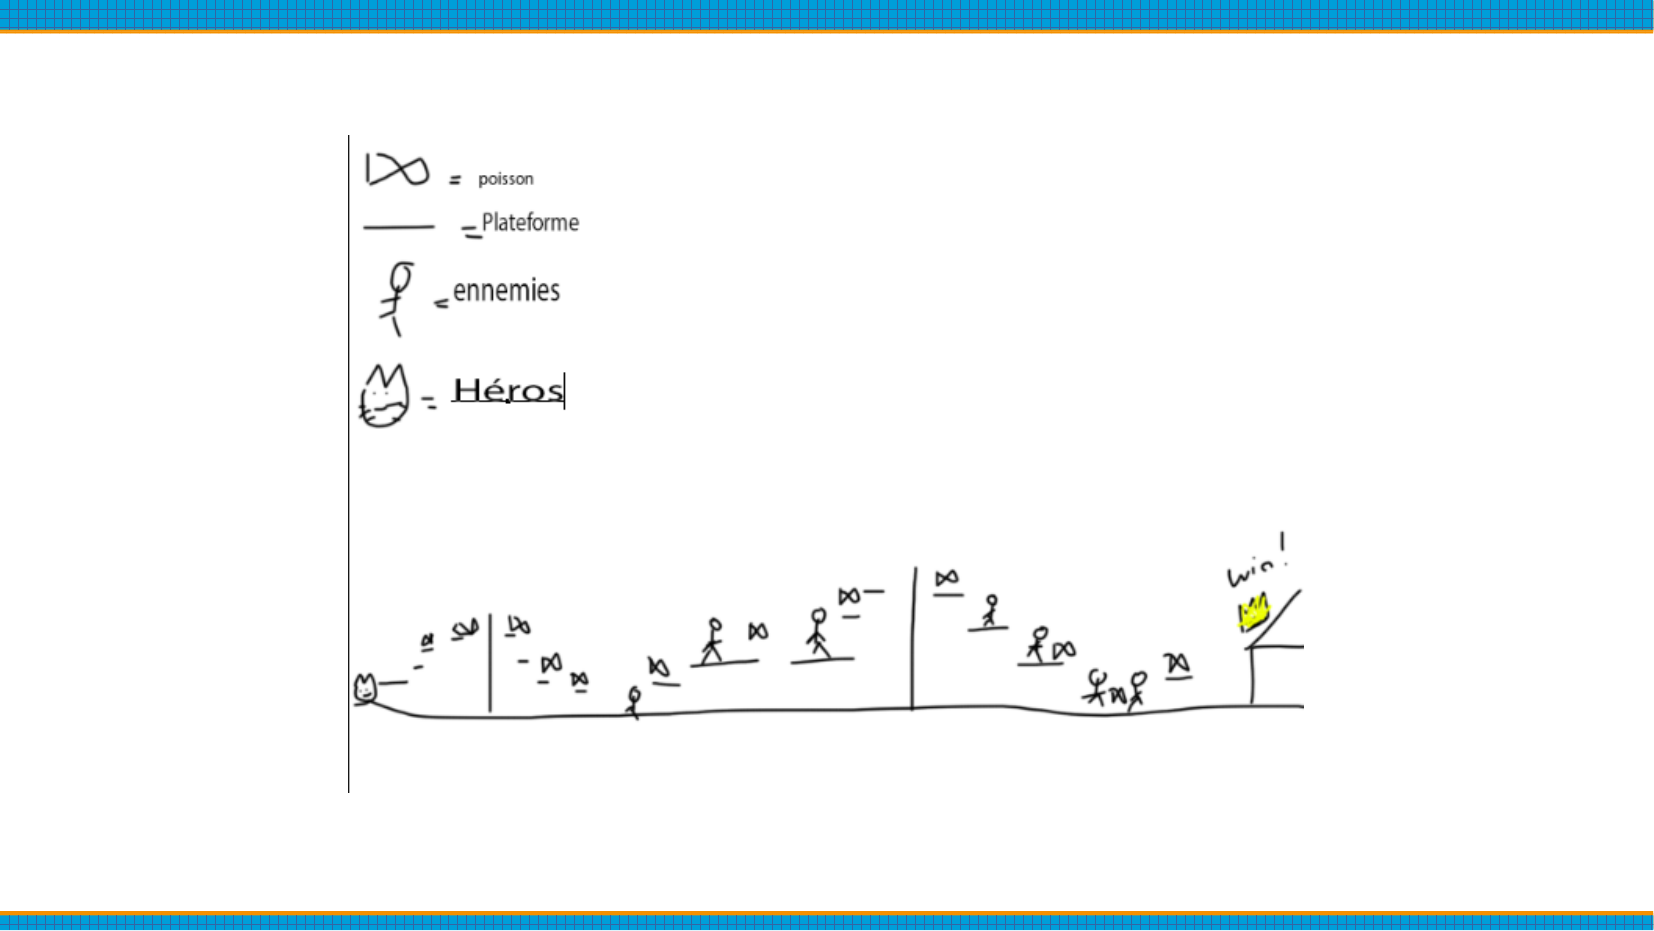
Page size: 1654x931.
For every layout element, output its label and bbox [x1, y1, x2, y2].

picture [348, 135, 1304, 793]
